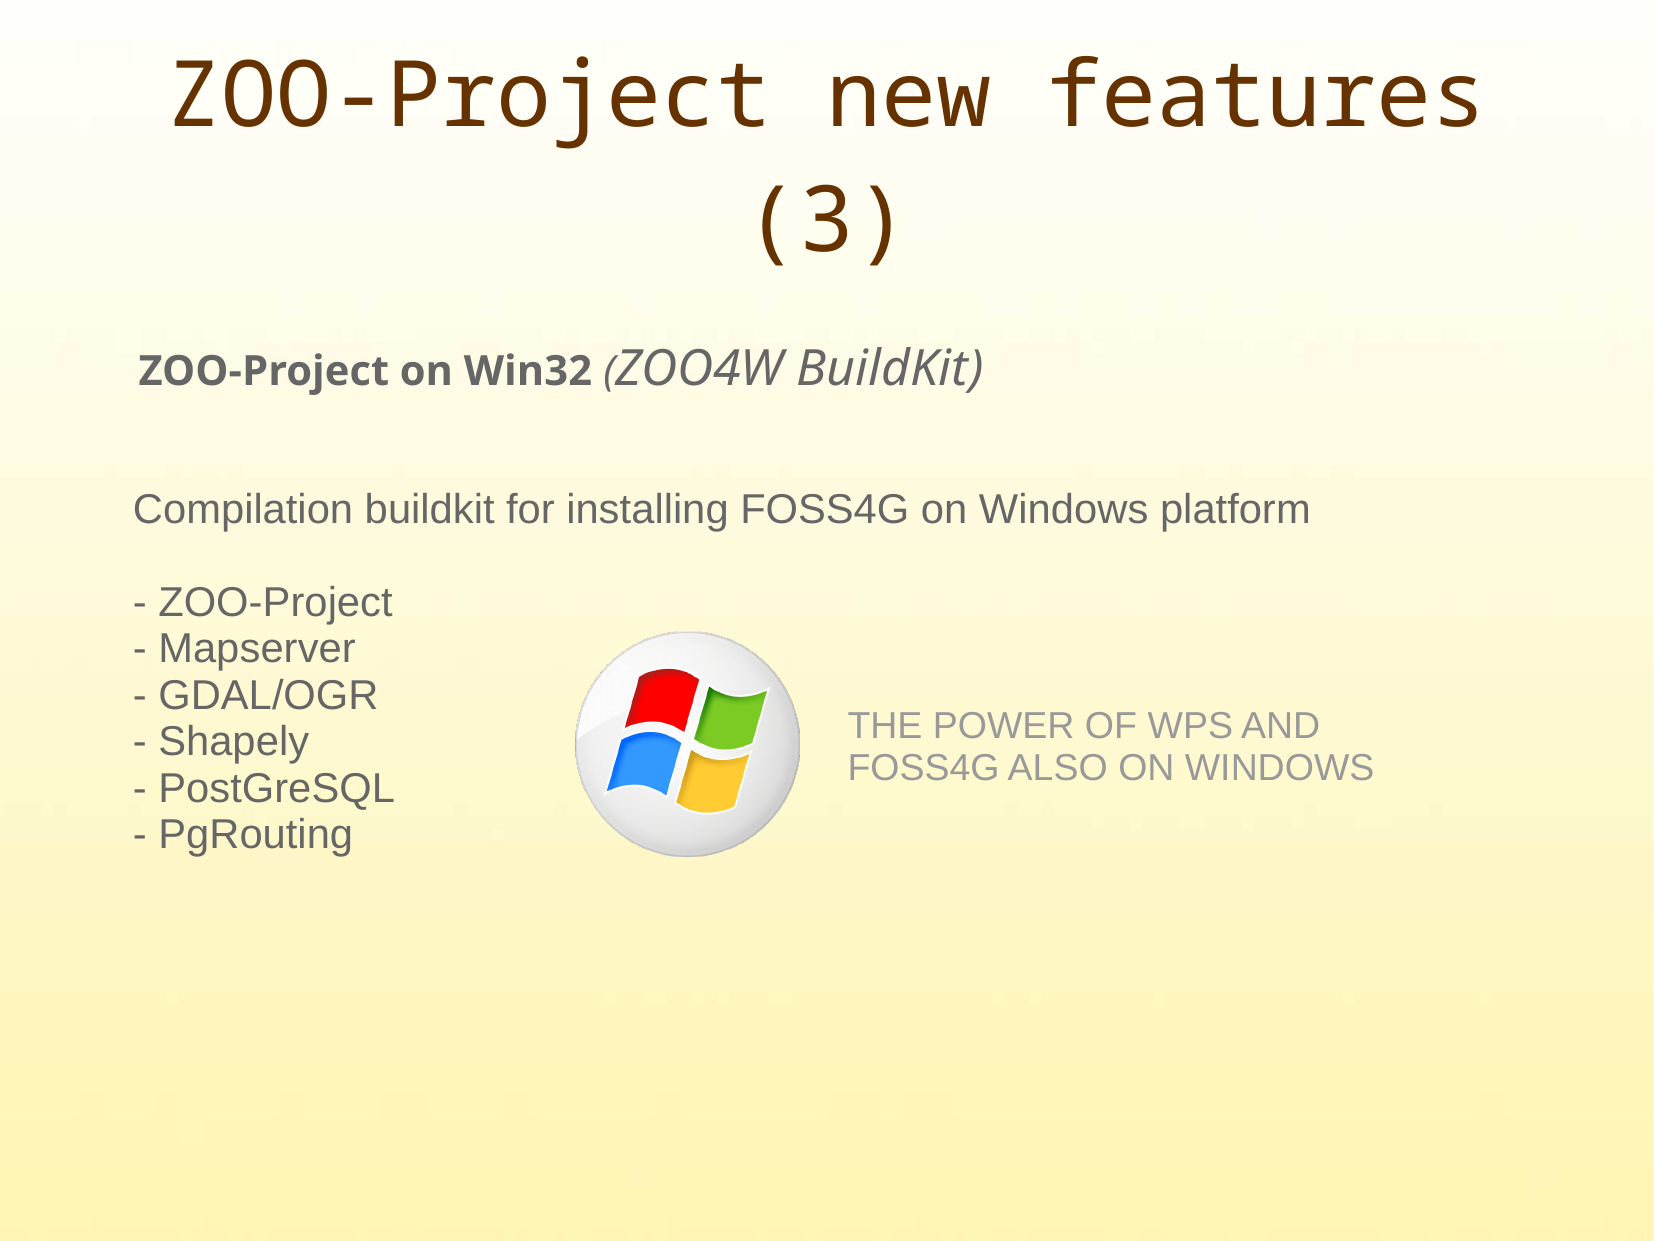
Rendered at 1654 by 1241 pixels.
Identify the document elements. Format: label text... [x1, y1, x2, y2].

picture [0, 0, 1654, 1241]
title ZOO-Project new features (3) [82, 49, 1571, 257]
text_box THE POWER OF WPS AND FOSS4G ALSO ON WINDOWS [832, 696, 1565, 796]
text_box ZOO-Project on Win32 (ZOO4W BuildKit) [123, 325, 1524, 452]
text_box Compilation buildkit for installing FOSS4G on Windows platform - ZOO-Project - Mapserver - GDAL/OGR - Shapely - PostGreSQL - PgRouting [118, 478, 1548, 993]
